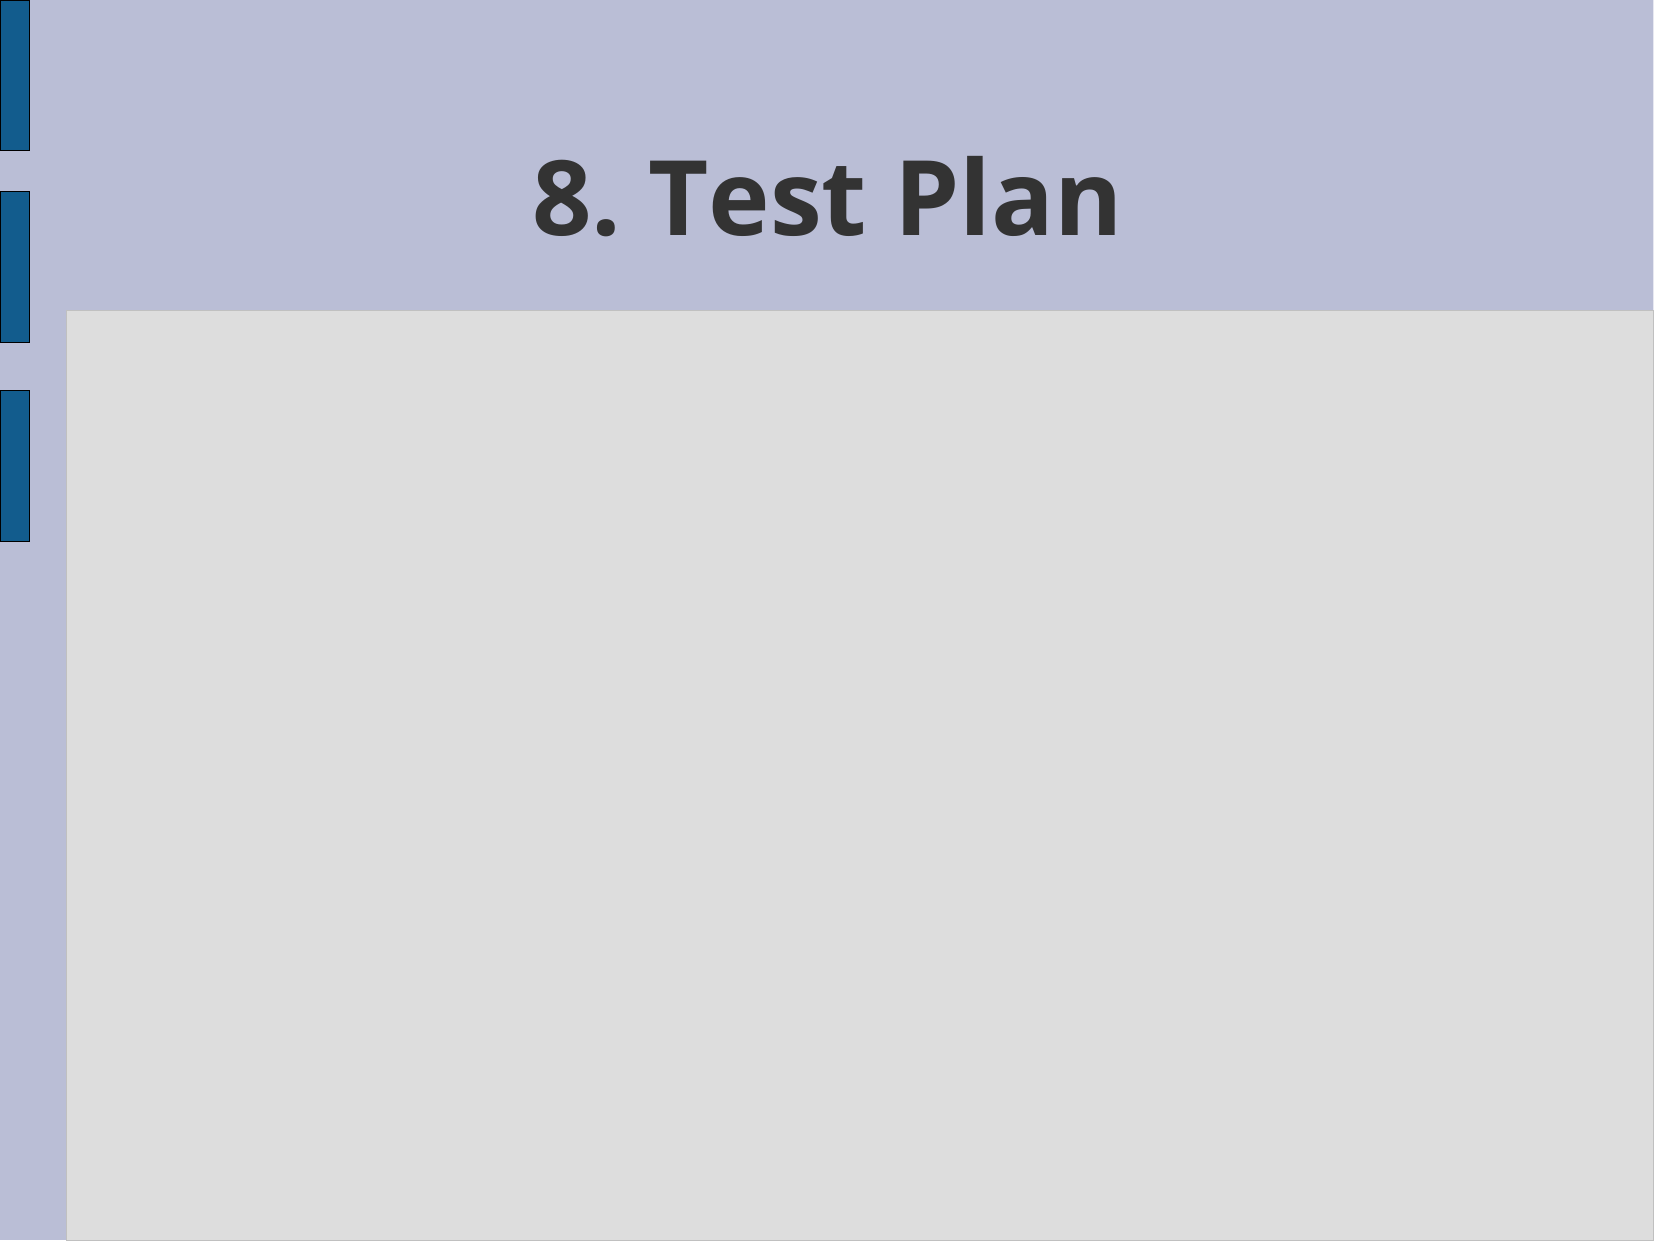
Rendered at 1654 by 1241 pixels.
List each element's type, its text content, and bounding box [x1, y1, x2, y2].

title 8. Test Plan [121, 91, 1534, 299]
